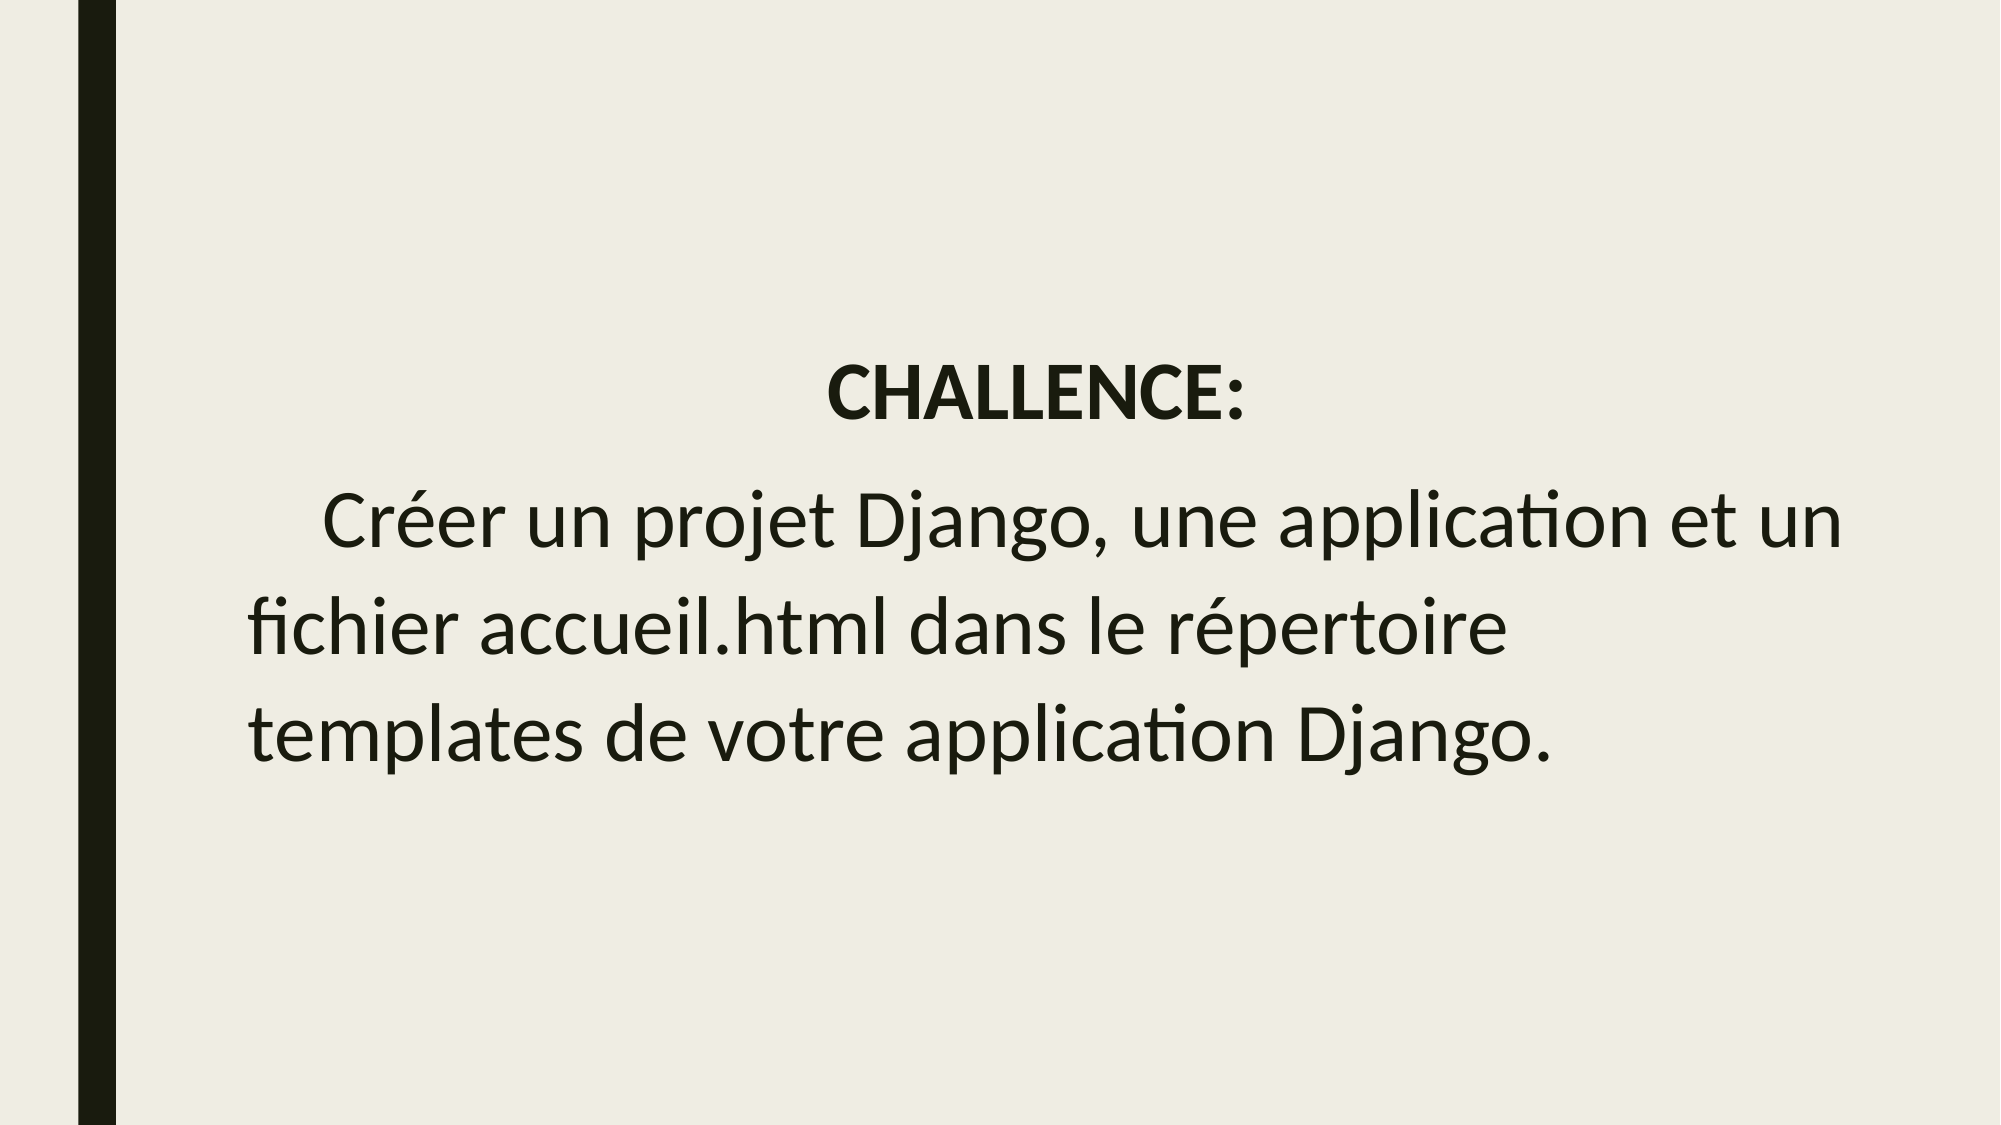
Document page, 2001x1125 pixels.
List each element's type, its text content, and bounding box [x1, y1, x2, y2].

list CHALLENCE: Créer un projet Django, une application et un fichier accueil.html dans le répertoire templates de votre application Django. [232, 66, 1882, 1093]
